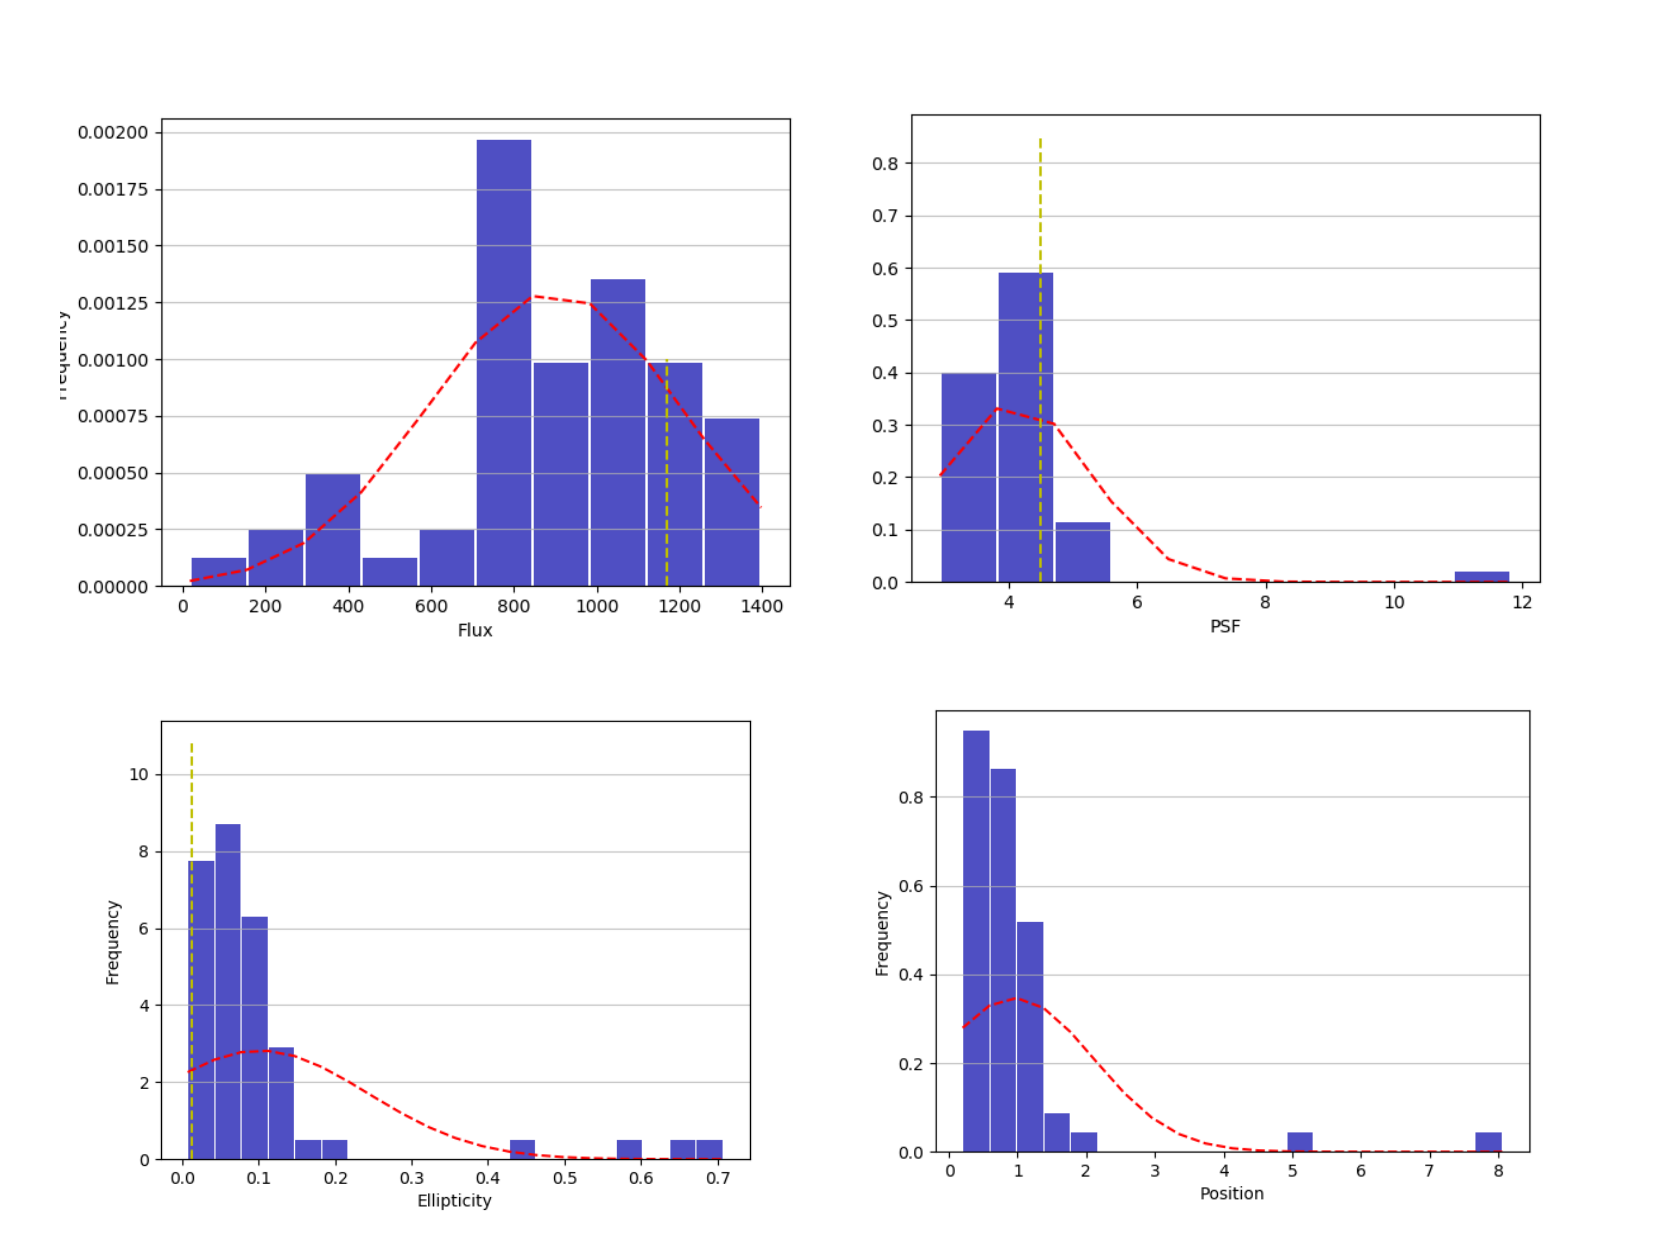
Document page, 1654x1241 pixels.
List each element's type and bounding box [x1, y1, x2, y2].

picture [60, 41, 1621, 1222]
